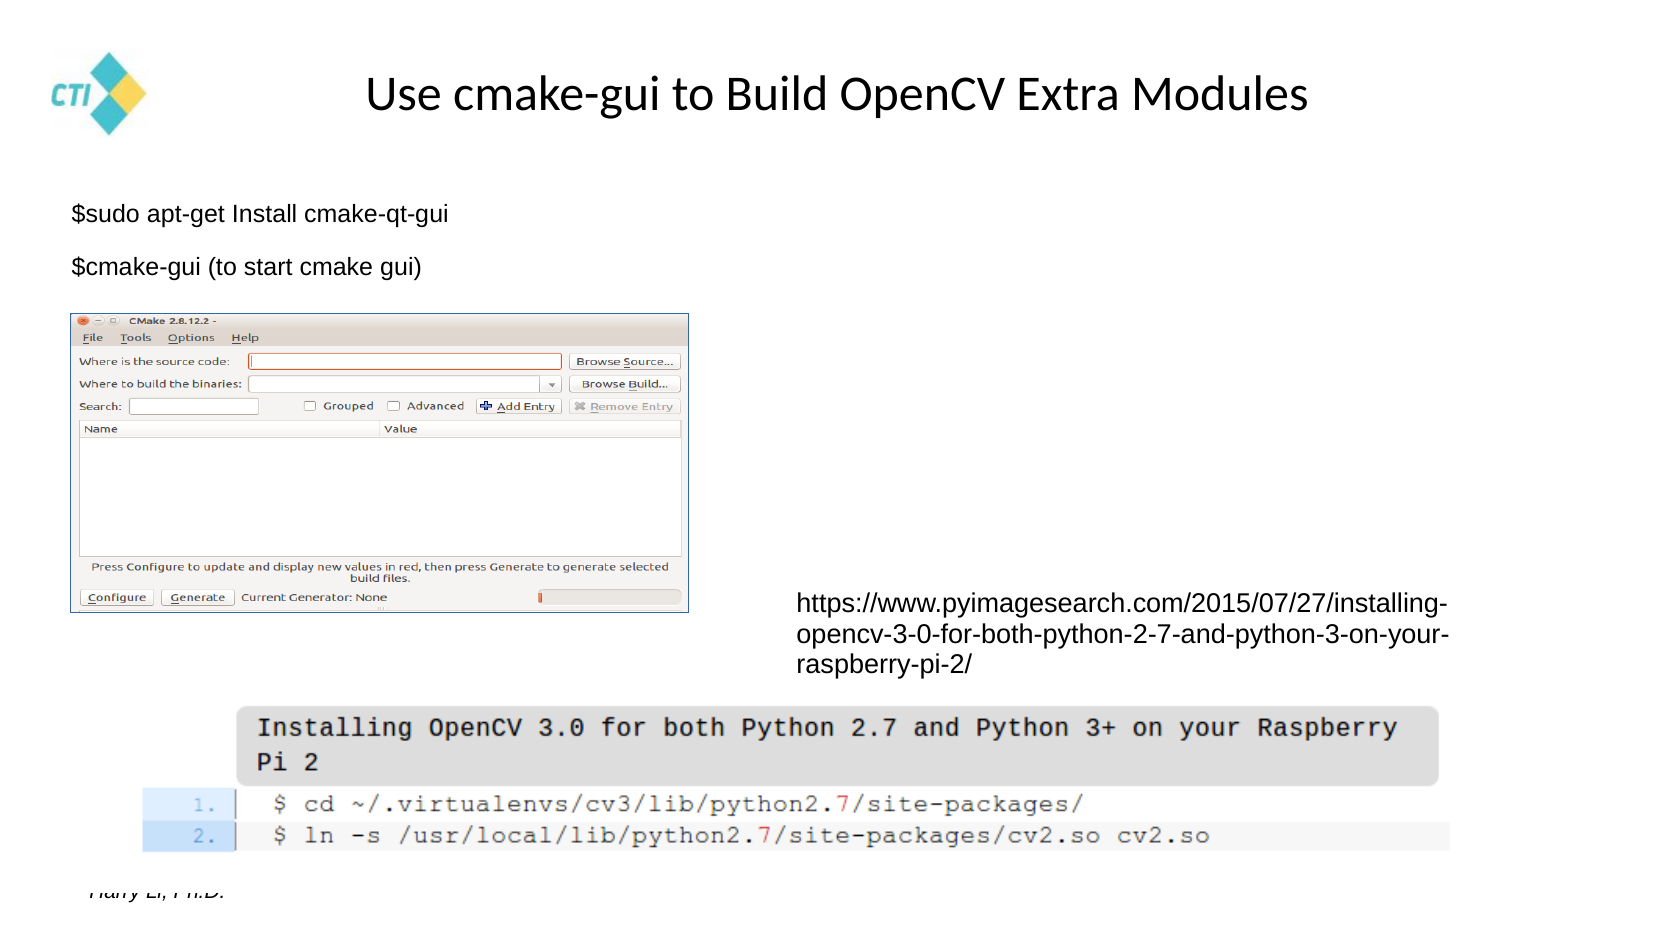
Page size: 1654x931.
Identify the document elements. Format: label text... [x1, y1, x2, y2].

picture [85, 664, 1536, 893]
text_box Use cmake-gui to Build OpenCV Extra Modules [214, 53, 1471, 189]
picture [71, 314, 688, 612]
text_box $sudo apt-get Install cmake-qt-gui $cmake-gui (to start cmake gui) [56, 192, 577, 289]
picture [51, 47, 150, 138]
text_box Harry Li, Ph.D. [74, 870, 241, 910]
text_box https://www.pyimagesearch.com/2015/07/27/installing-opencv-3-0-for-both-python-2-7-and-python-3-on-your-raspberry-pi-2/ [781, 580, 1473, 687]
